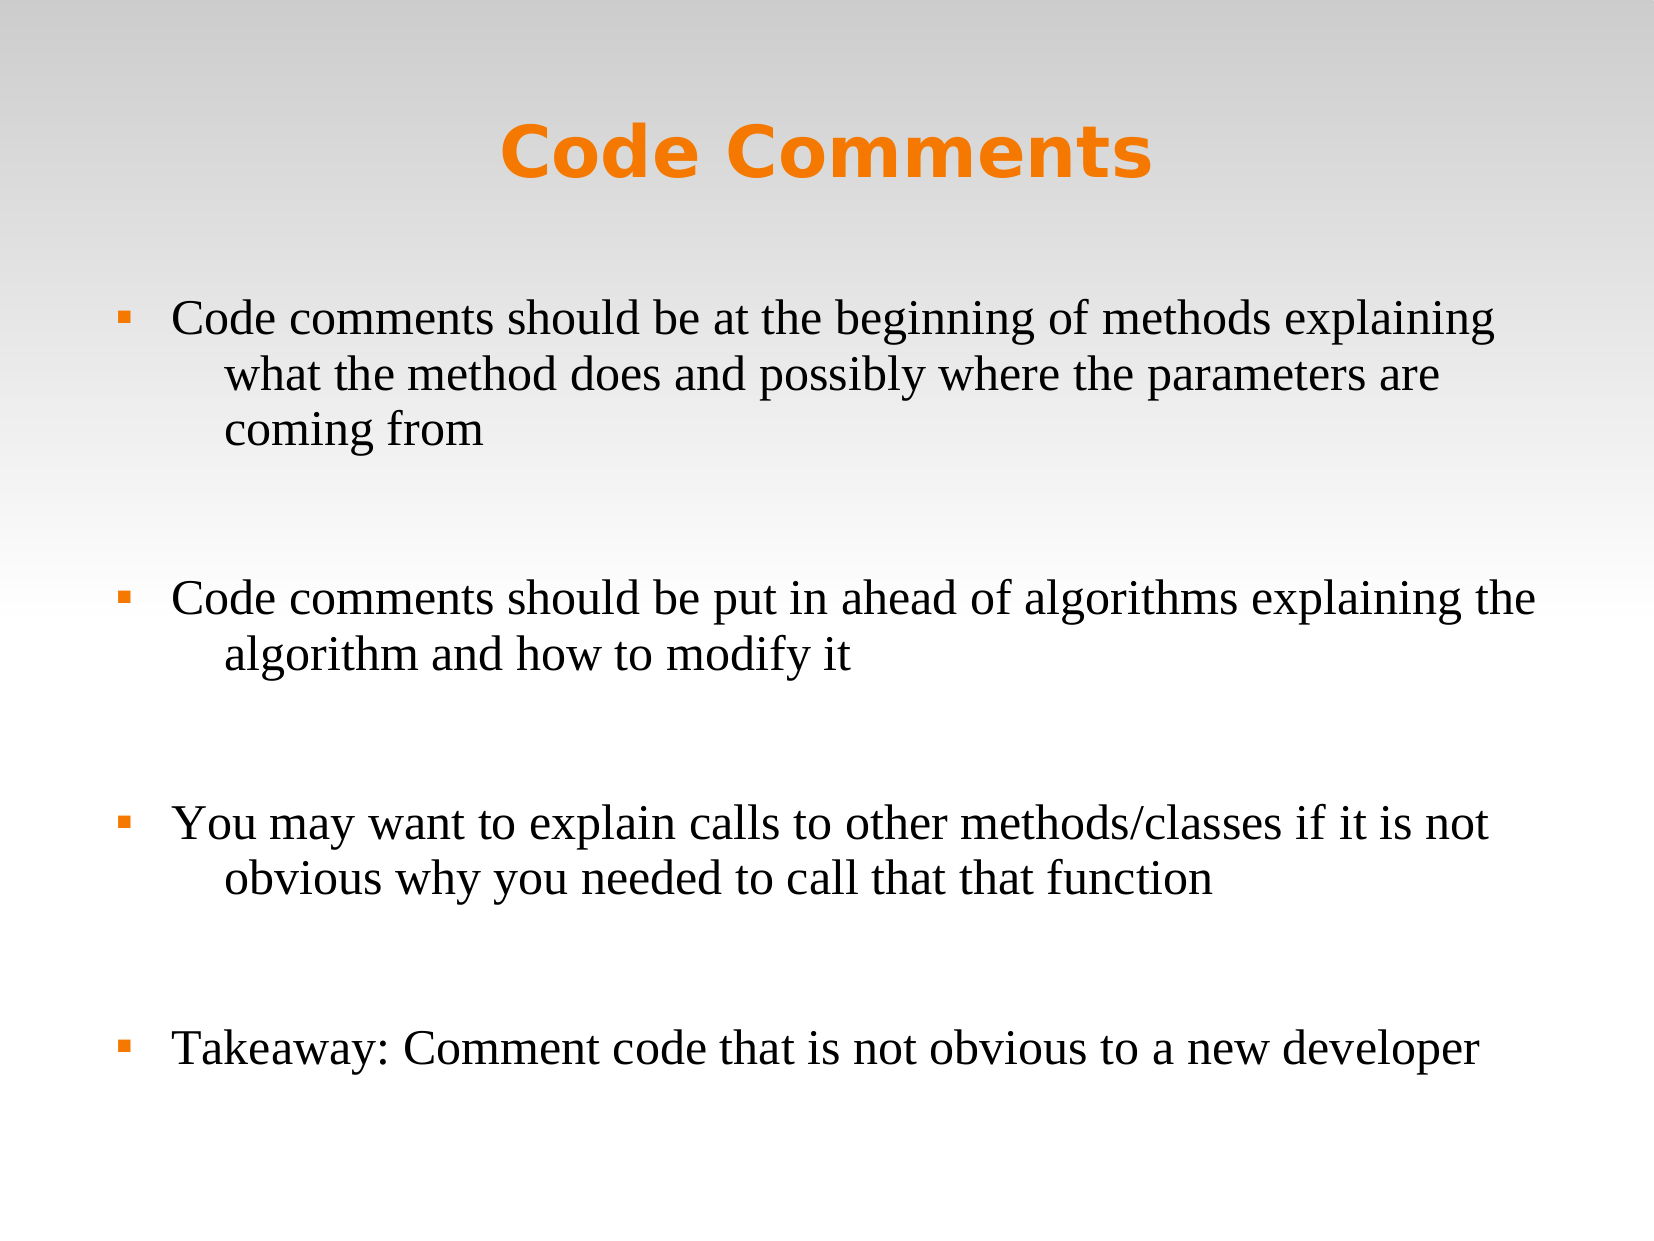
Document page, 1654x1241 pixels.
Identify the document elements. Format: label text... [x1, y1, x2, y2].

title Code Comments [82, 49, 1571, 257]
list Code comments should be at the beginning of methods explaining what the method does and possibly where the parameters are coming from Code comments should be put in ahead of algorithms explaining the algorithm and how to modify it You may want to explain calls to other methods/classes if it is not obvious why you needed to call that that function Takeaway: Comment code that is not obvious to a new developer [82, 290, 1571, 1133]
